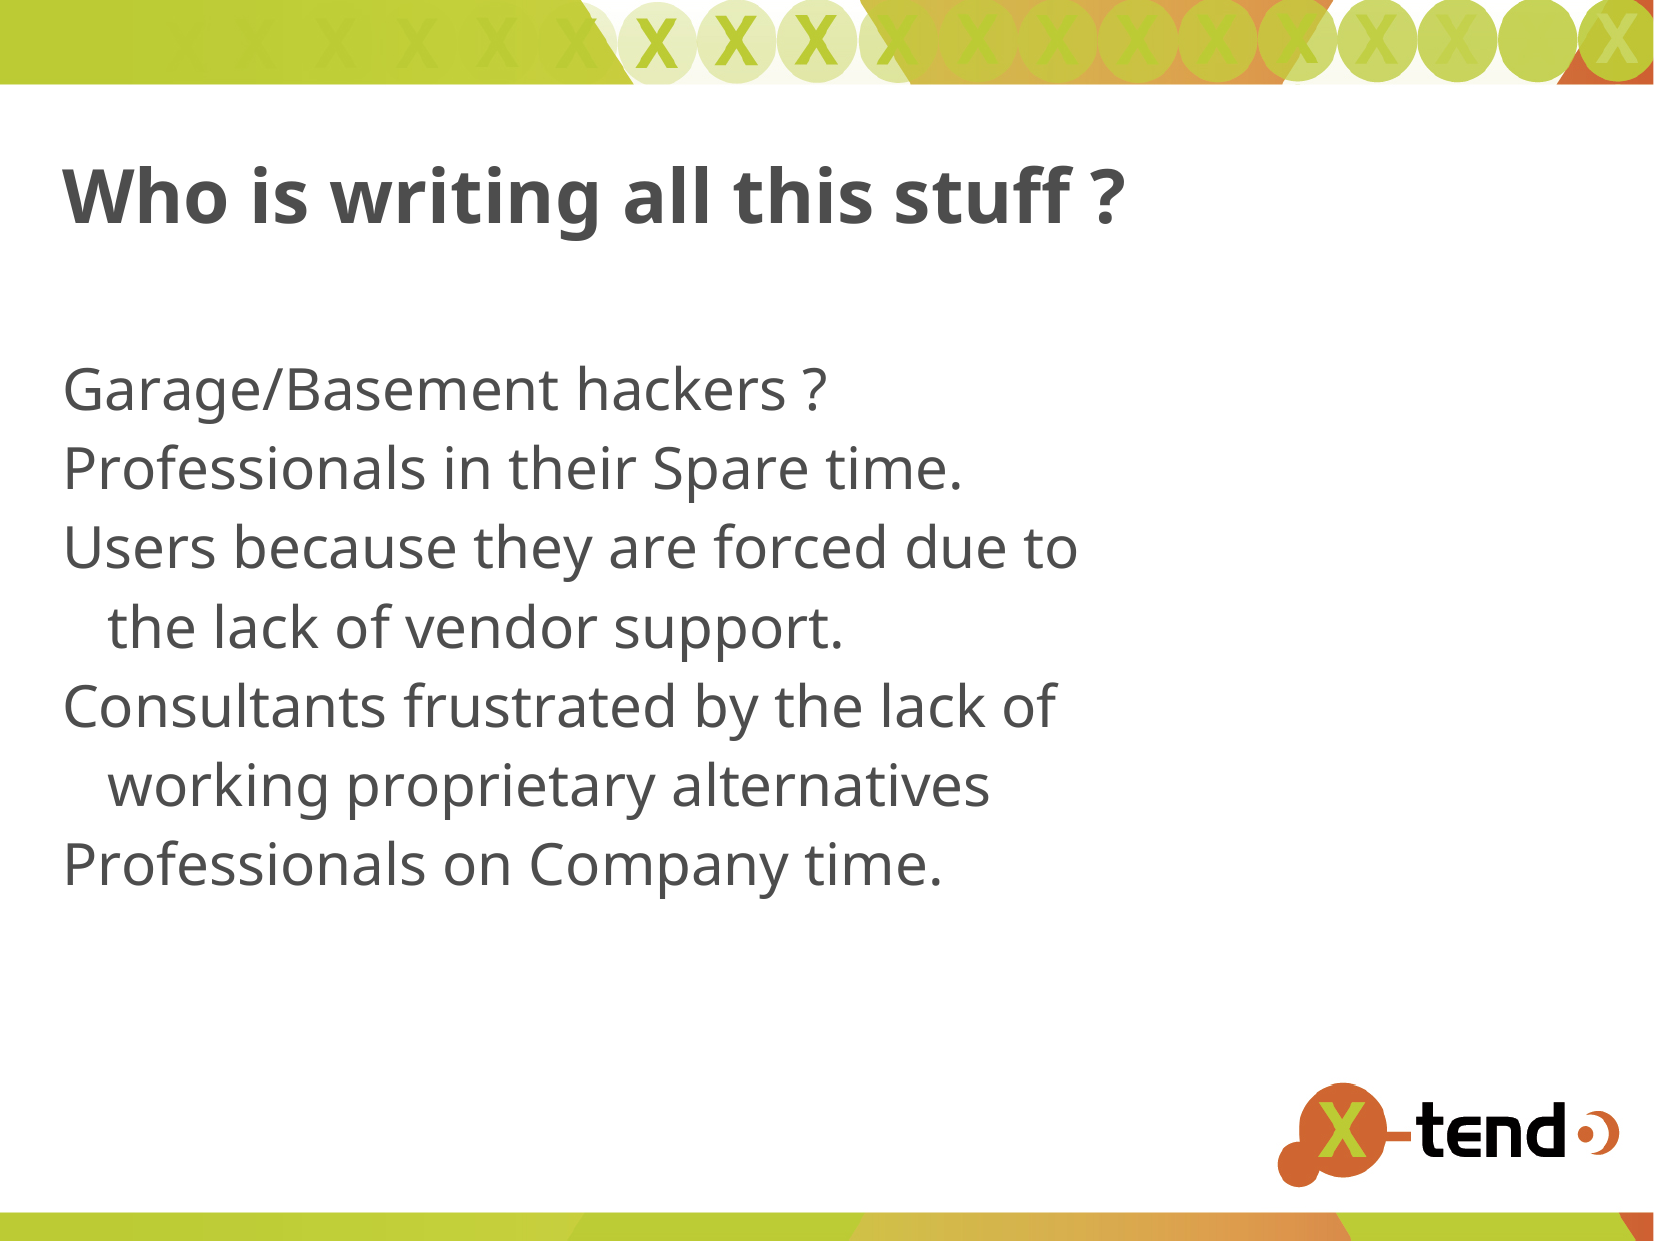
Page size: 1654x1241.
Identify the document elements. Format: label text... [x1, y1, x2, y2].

text_box Who is writing all this stuff ? Garage/Basement hackers ? Professionals in their Spare time. Users because they are forced due to the lack of vendor support. Consultants frustrated by the lack of working proprietary alternatives Professionals on Company time. [47, 135, 1238, 1241]
picture [0, 0, 1654, 1241]
